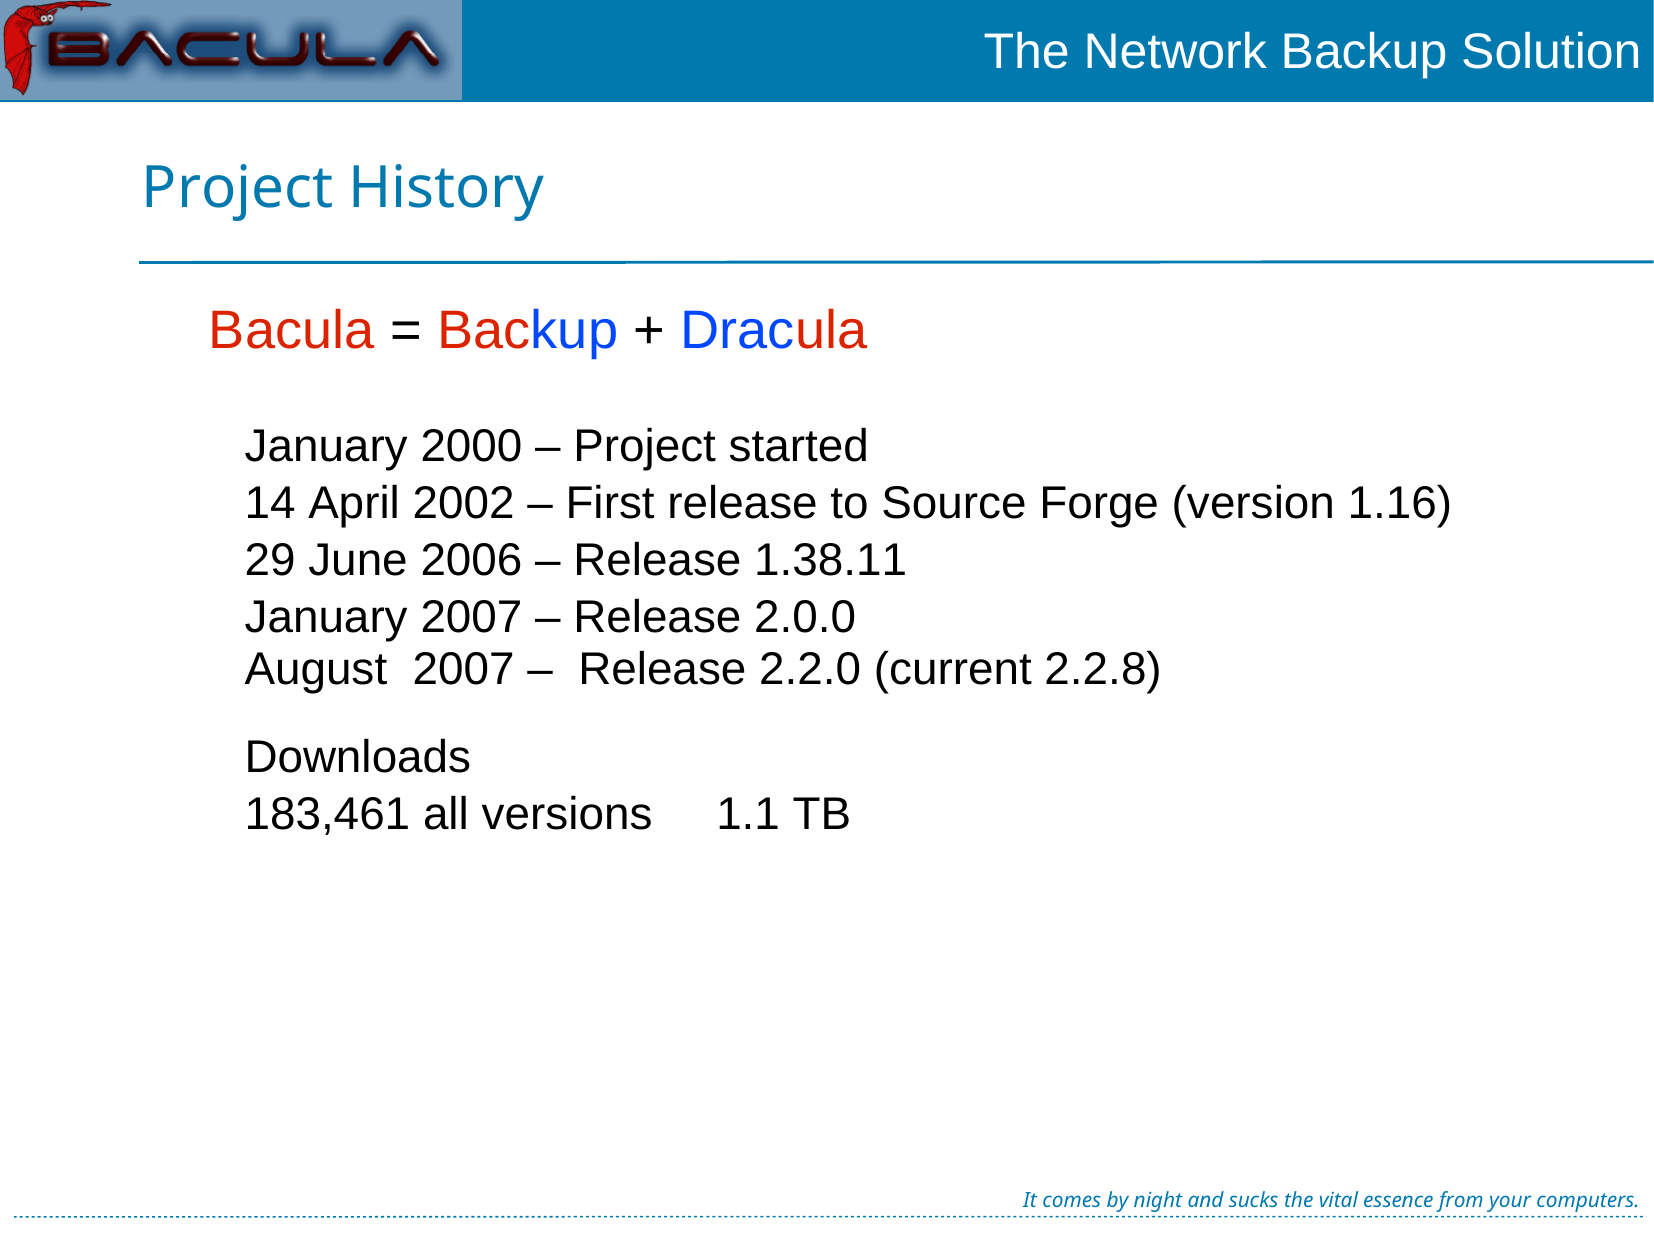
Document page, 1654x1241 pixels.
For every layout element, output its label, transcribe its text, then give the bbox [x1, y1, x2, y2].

picture [0, 0, 461, 99]
list Bacula = Backup + Dracula January 2000 – Project started 14 April 2002 – First release to Source Forge (version 1.16) 29 June 2006 – Release 1.38.11 January 2007 – Release 2.0.0 August 2007 – Release 2.2.0 (current 2.2.8) Downloads 183,461 all versions 1.1 TB [150, 300, 1543, 1126]
title Project History [141, 112, 1501, 226]
